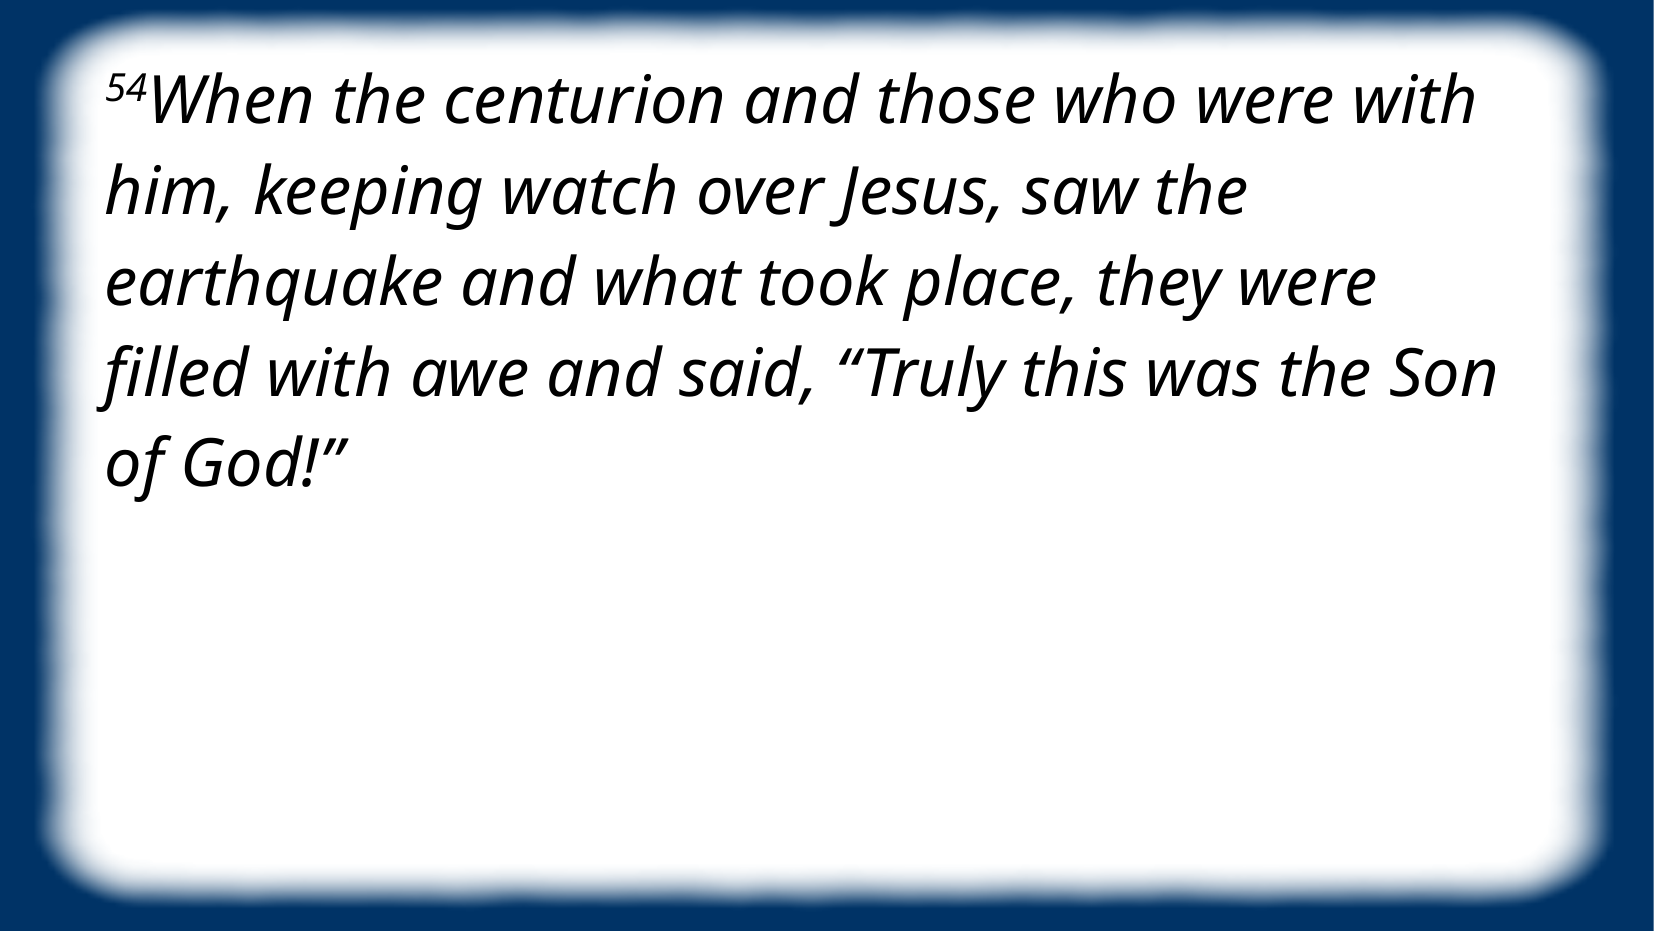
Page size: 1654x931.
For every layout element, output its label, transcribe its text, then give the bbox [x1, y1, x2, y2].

text_box 54When the centurion and those who were with him, keeping watch over Jesus, saw the earthquake and what took place, they were filled with awe and said, “Truly this was the Son of God!” [90, 45, 1546, 504]
picture [0, 0, 1654, 931]
